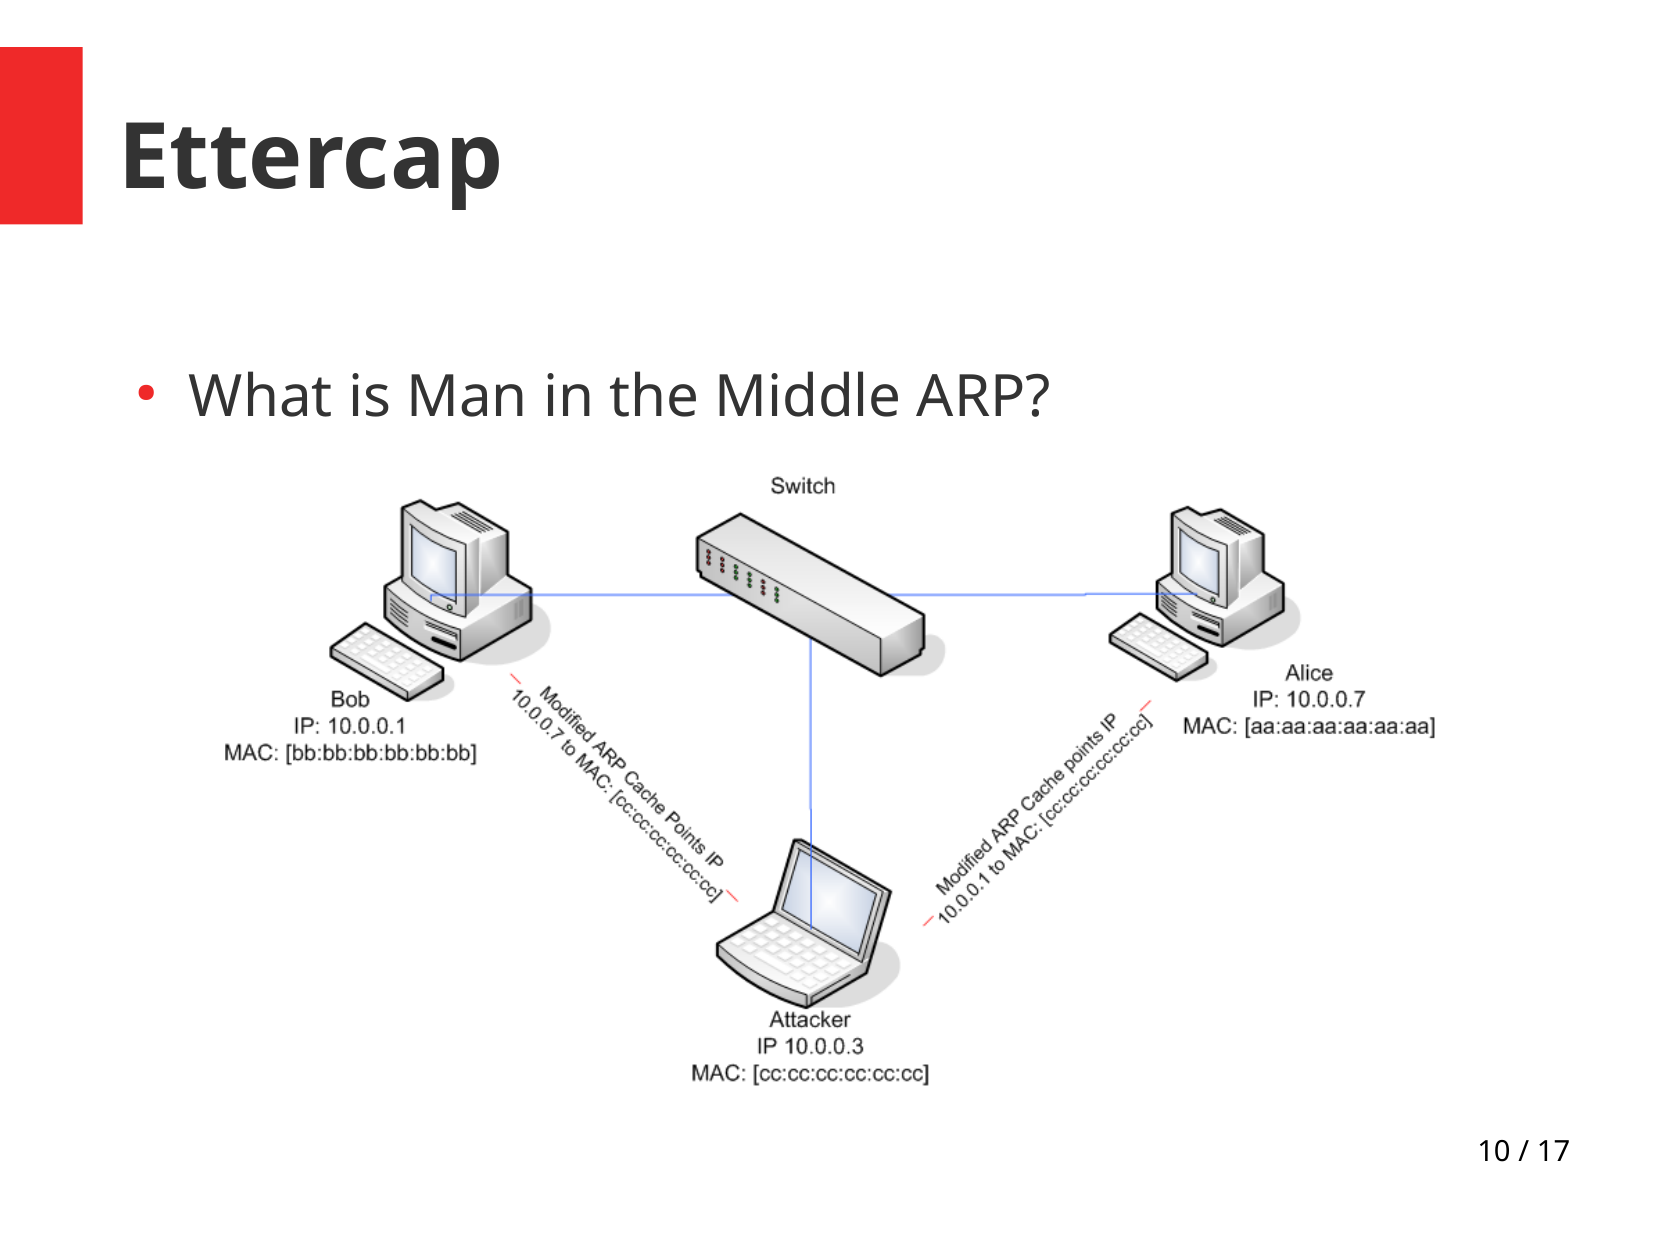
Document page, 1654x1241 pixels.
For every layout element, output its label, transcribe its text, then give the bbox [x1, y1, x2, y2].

list What is Man in the Middle ARP? [118, 354, 1535, 1074]
title Ettercap [118, 49, 1571, 257]
picture [224, 470, 1436, 1087]
